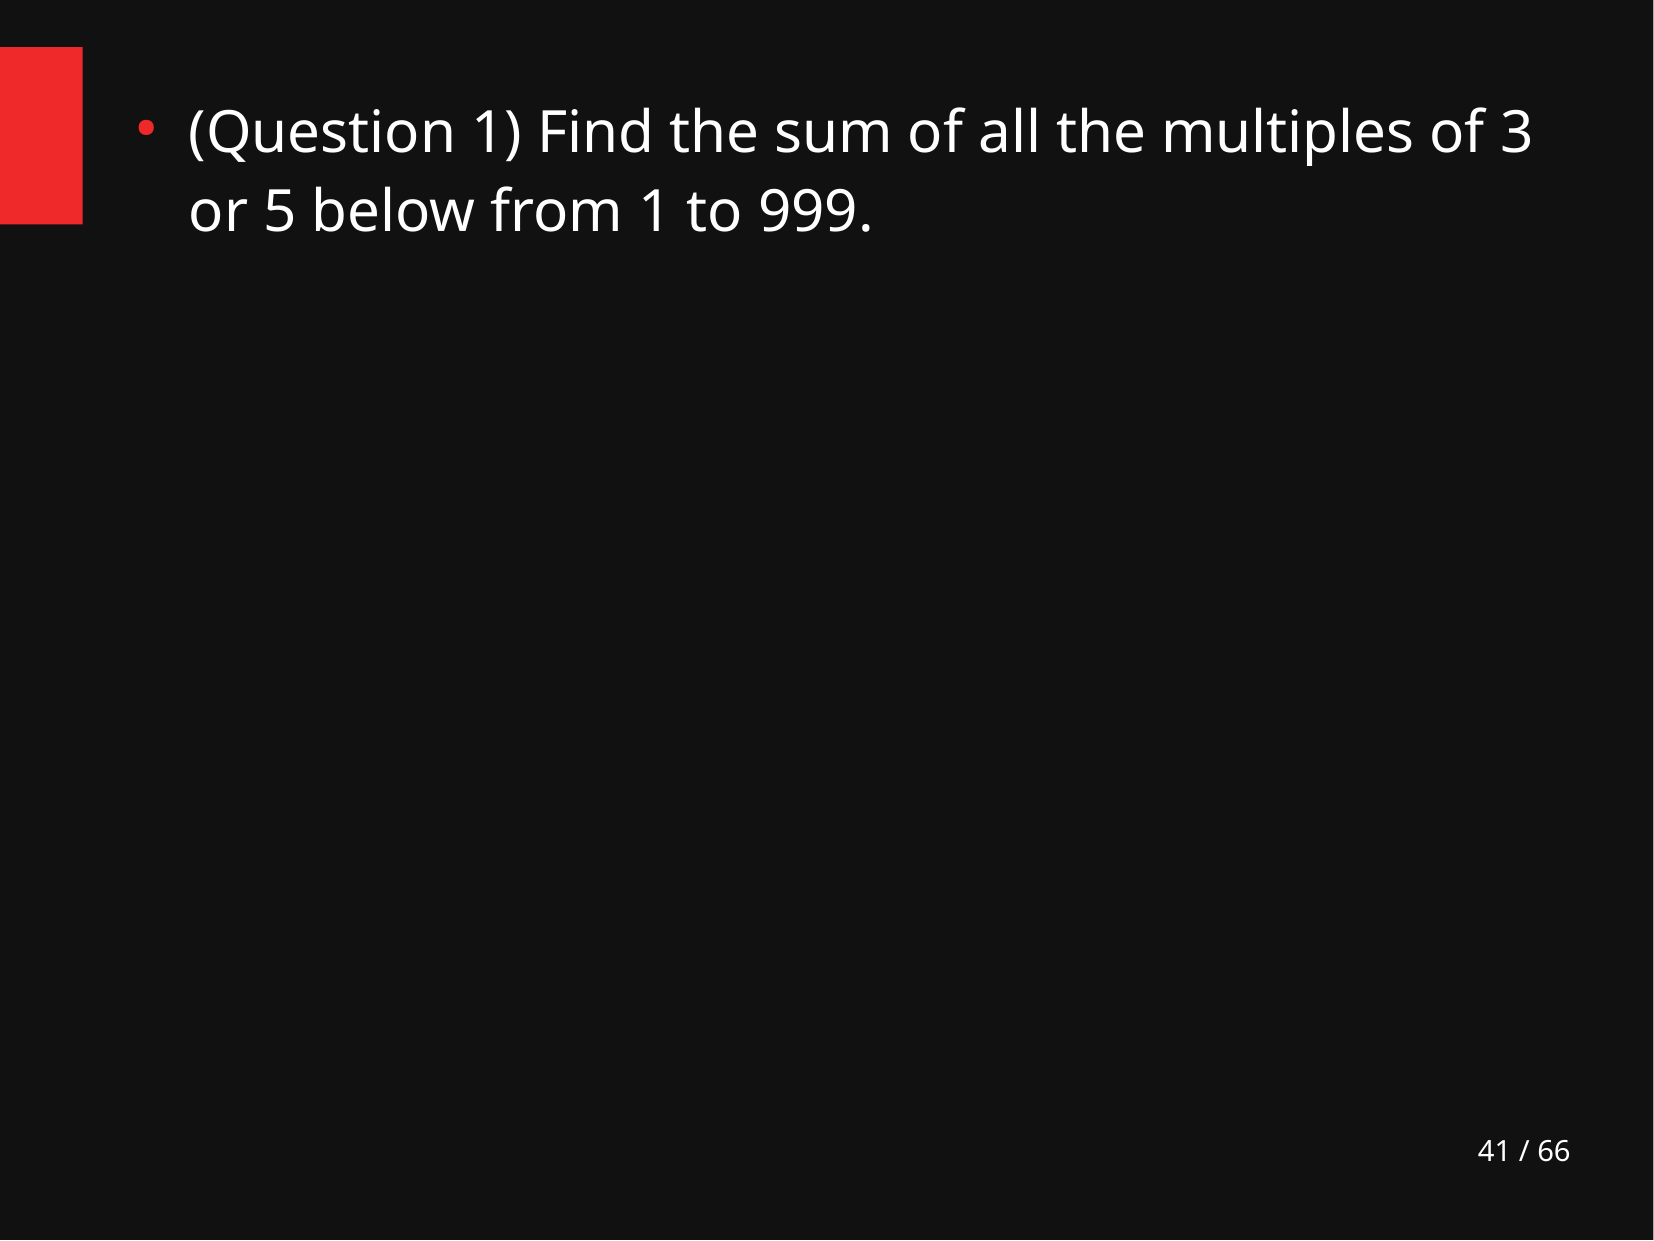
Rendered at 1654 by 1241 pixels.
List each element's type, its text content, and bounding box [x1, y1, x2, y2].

list (Question 1) Find the sum of all the multiples of 3 or 5 below from 1 to 999. [118, 90, 1536, 1074]
